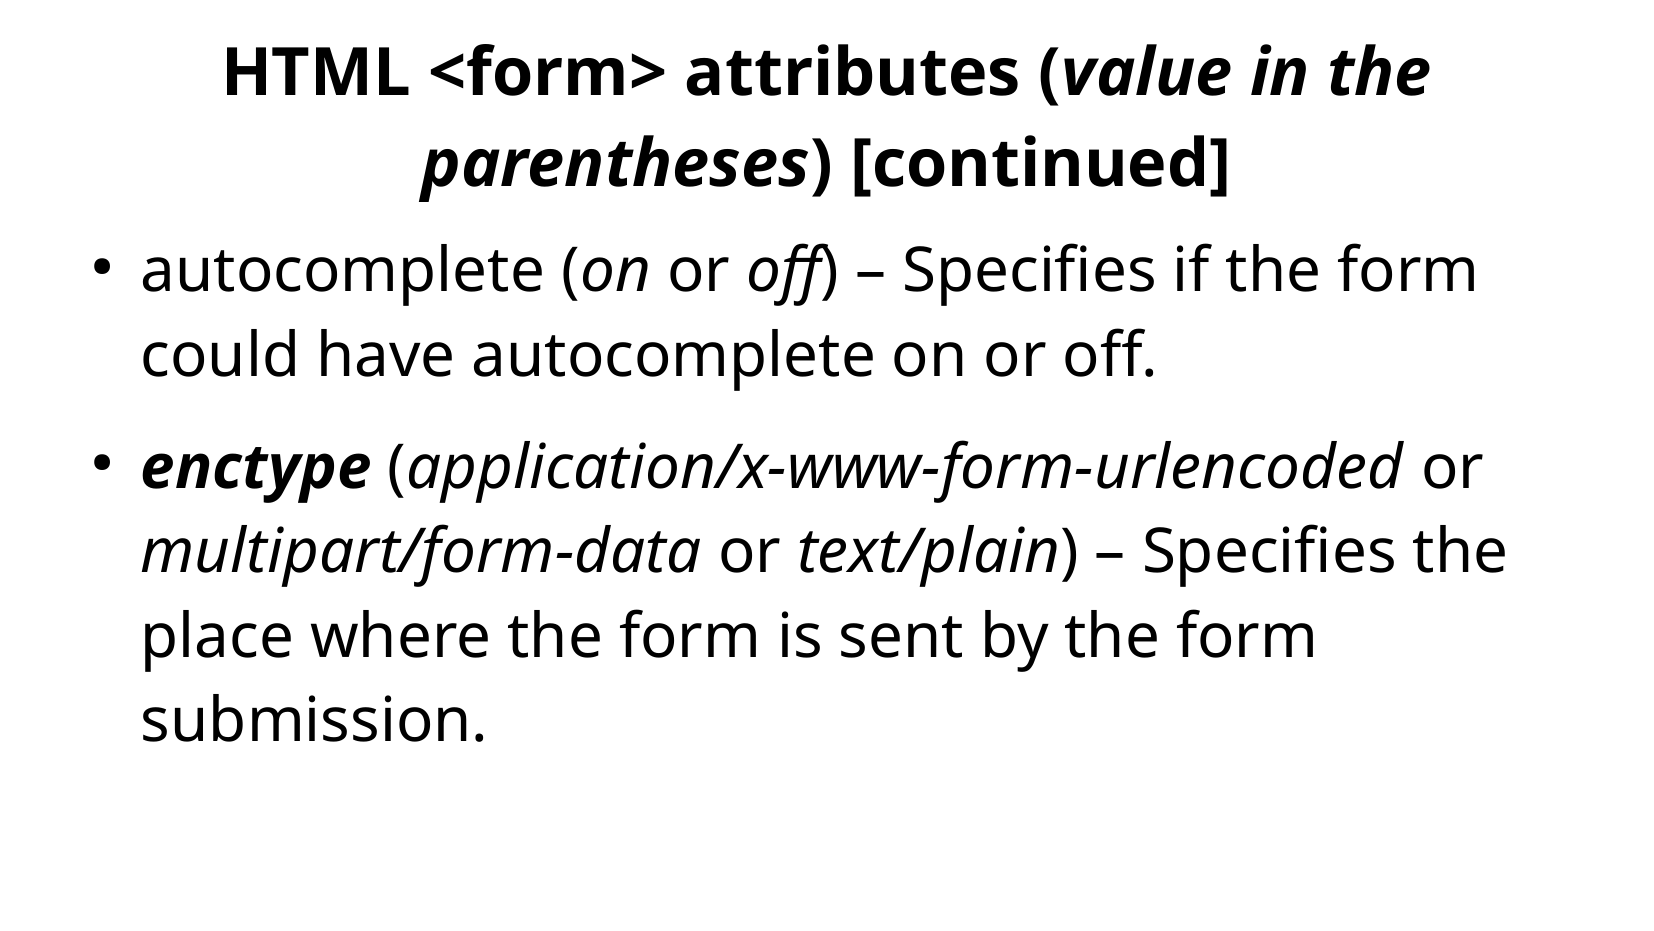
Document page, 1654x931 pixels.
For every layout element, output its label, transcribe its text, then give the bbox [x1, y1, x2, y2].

title HTML <form> attributes (value in the parentheses) [continued] [82, 34, 1571, 196]
list autocomplete (on or off) – Specifies if the form could have autocomplete on or off. enctype (application/x-www-form-urlencoded or multipart/form-data or text/plain) – Specifies the place where the form is sent by the form submission. [75, 225, 1564, 766]
